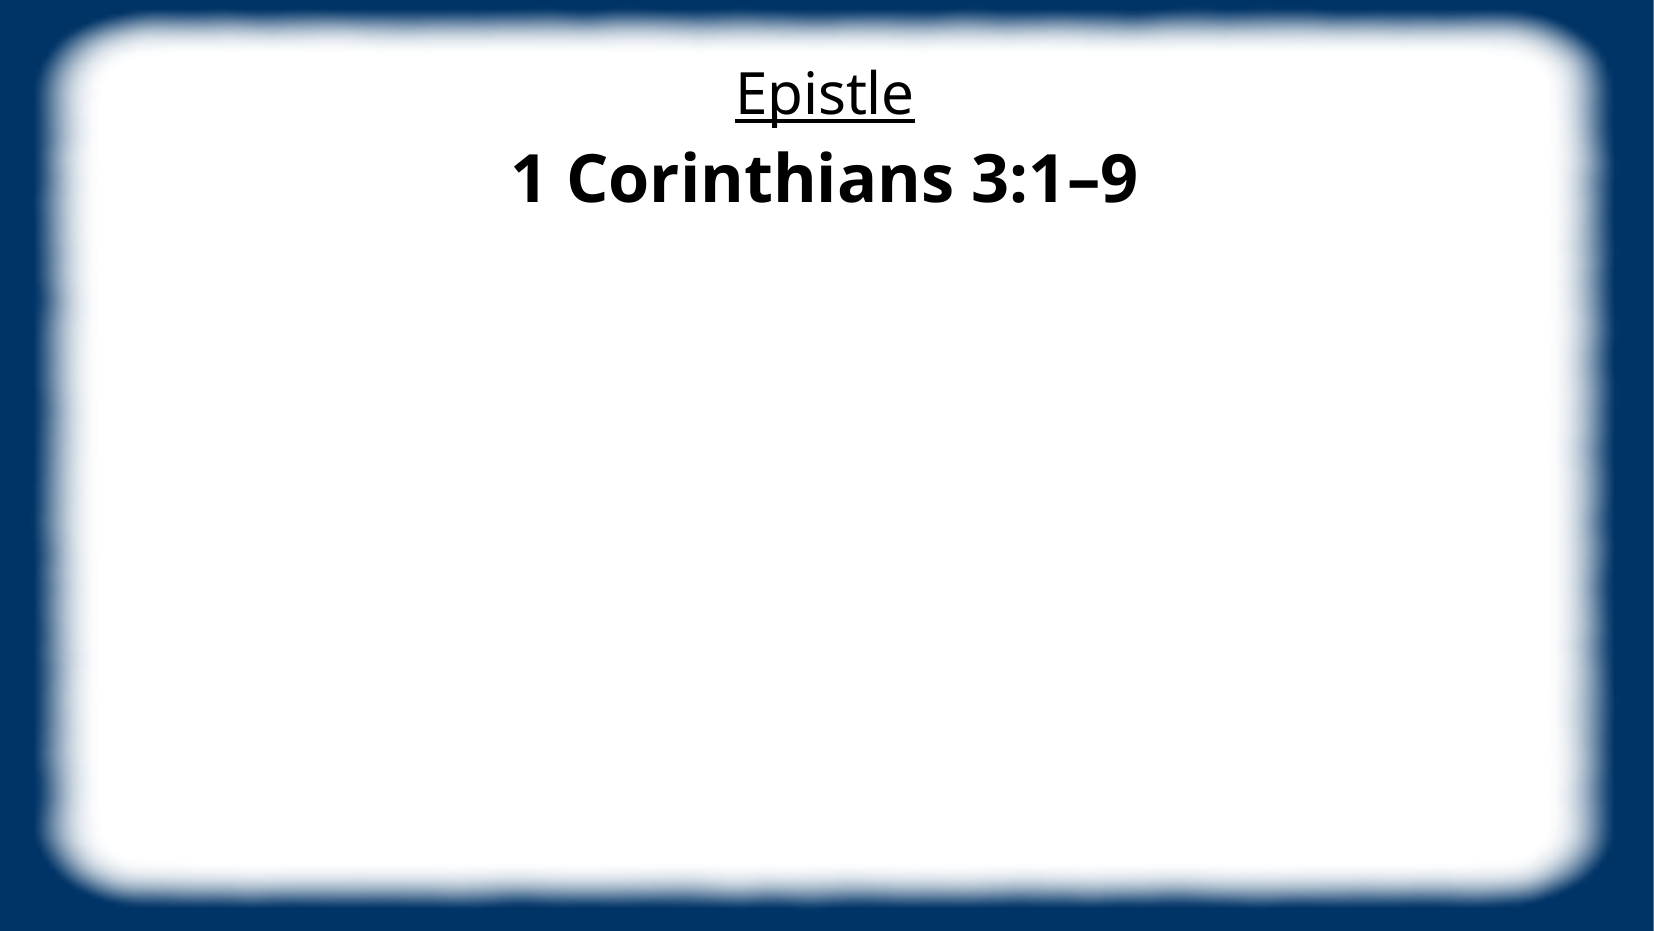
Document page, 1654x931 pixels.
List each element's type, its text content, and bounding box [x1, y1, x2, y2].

text_box Epistle 1 Corinthians 3:1–9 [90, 45, 1561, 241]
picture [0, 0, 1654, 931]
